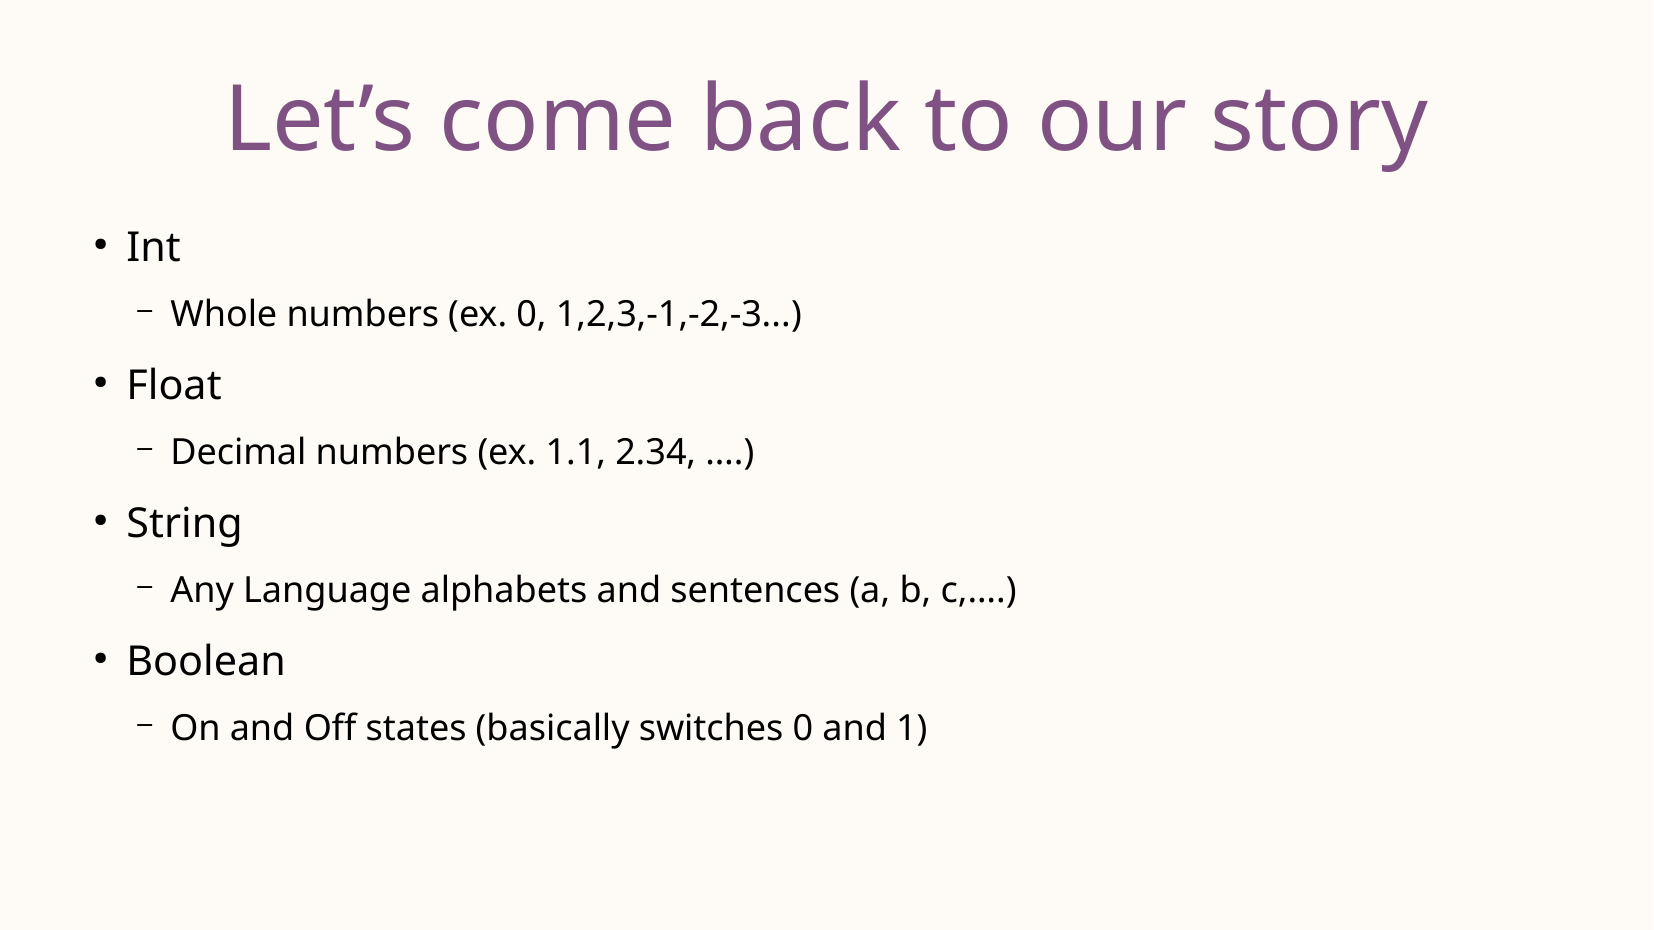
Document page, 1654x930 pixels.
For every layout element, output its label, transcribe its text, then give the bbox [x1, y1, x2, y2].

title Let’s come back to our story [82, 37, 1571, 193]
list Int Whole numbers (ex. 0, 1,2,3,-1,-2,-3...) Float Decimal numbers (ex. 1.1, 2.34, ….) String Any Language alphabets and sentences (a, b, c,….) Boolean On and Off states (basically switches 0 and 1) [82, 217, 1571, 757]
